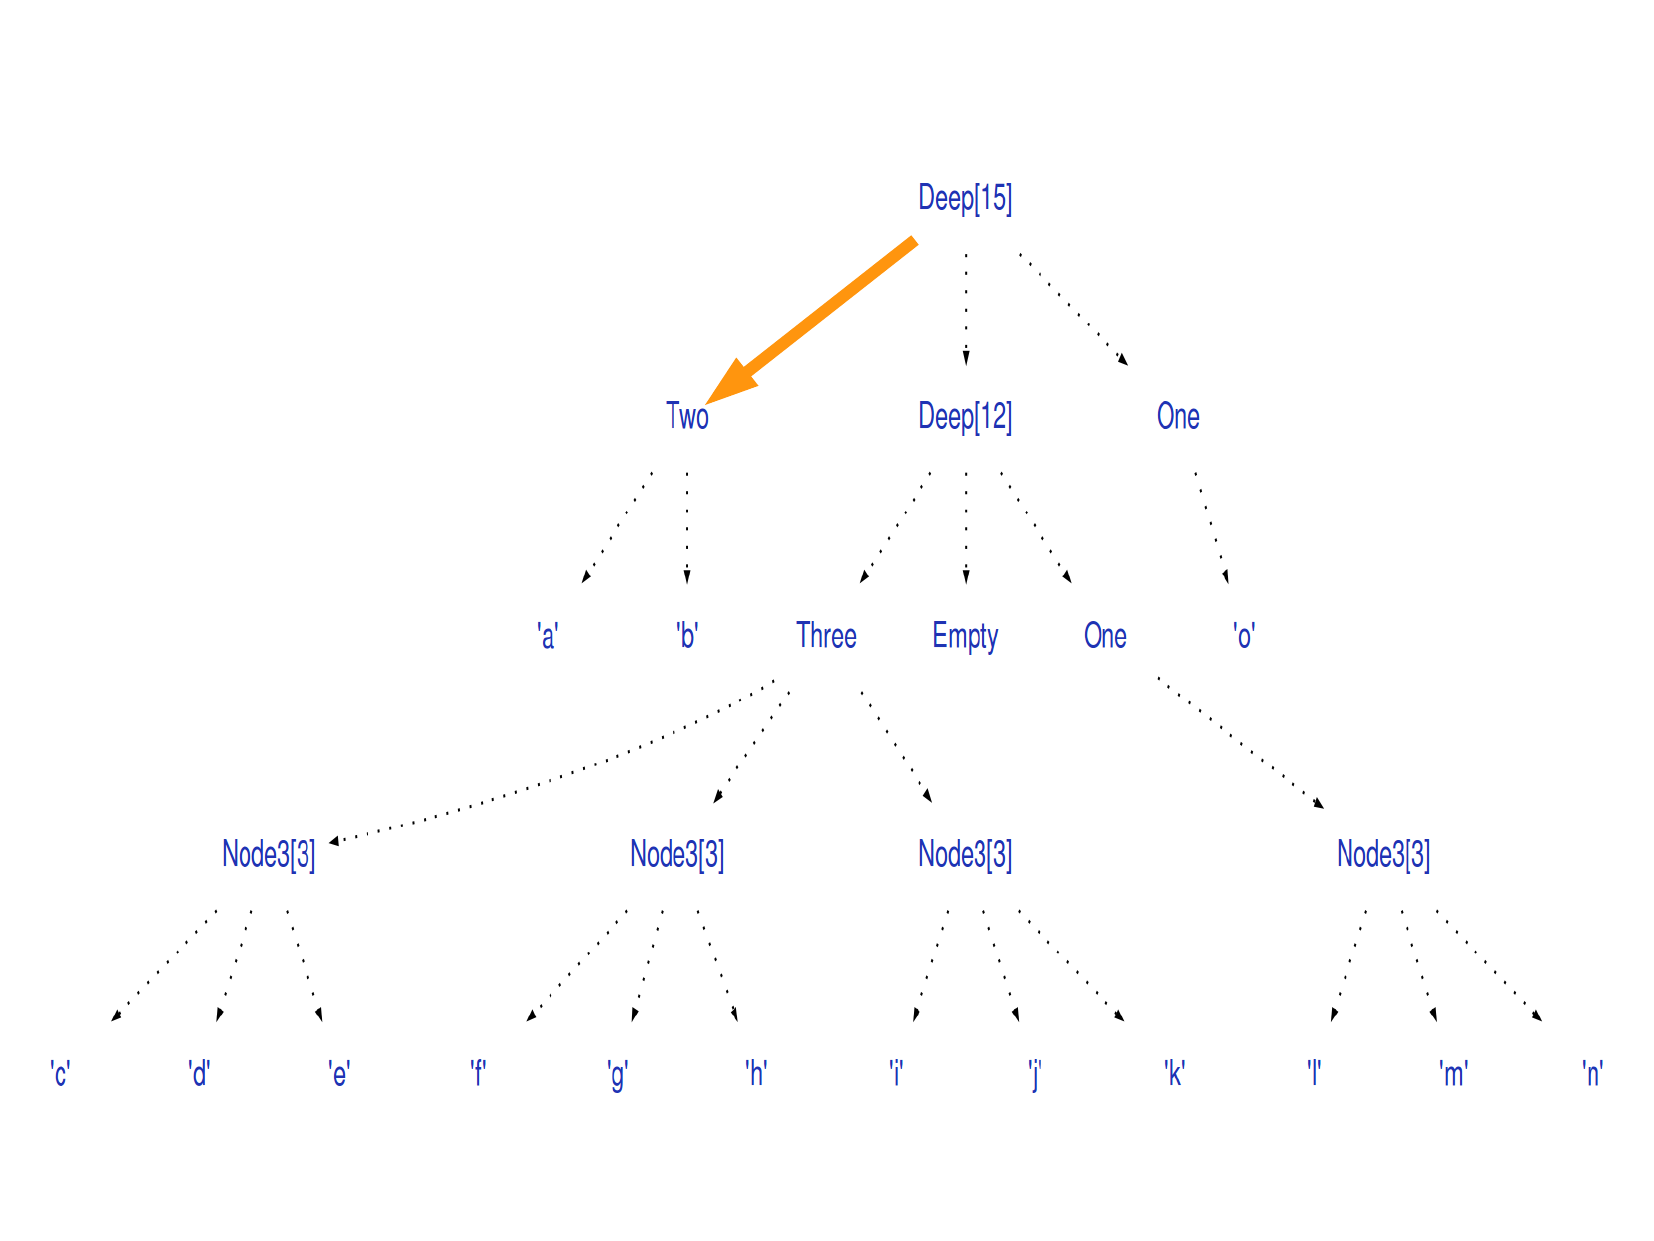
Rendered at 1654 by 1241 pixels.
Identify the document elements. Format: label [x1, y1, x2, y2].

picture [0, 135, 1653, 1141]
